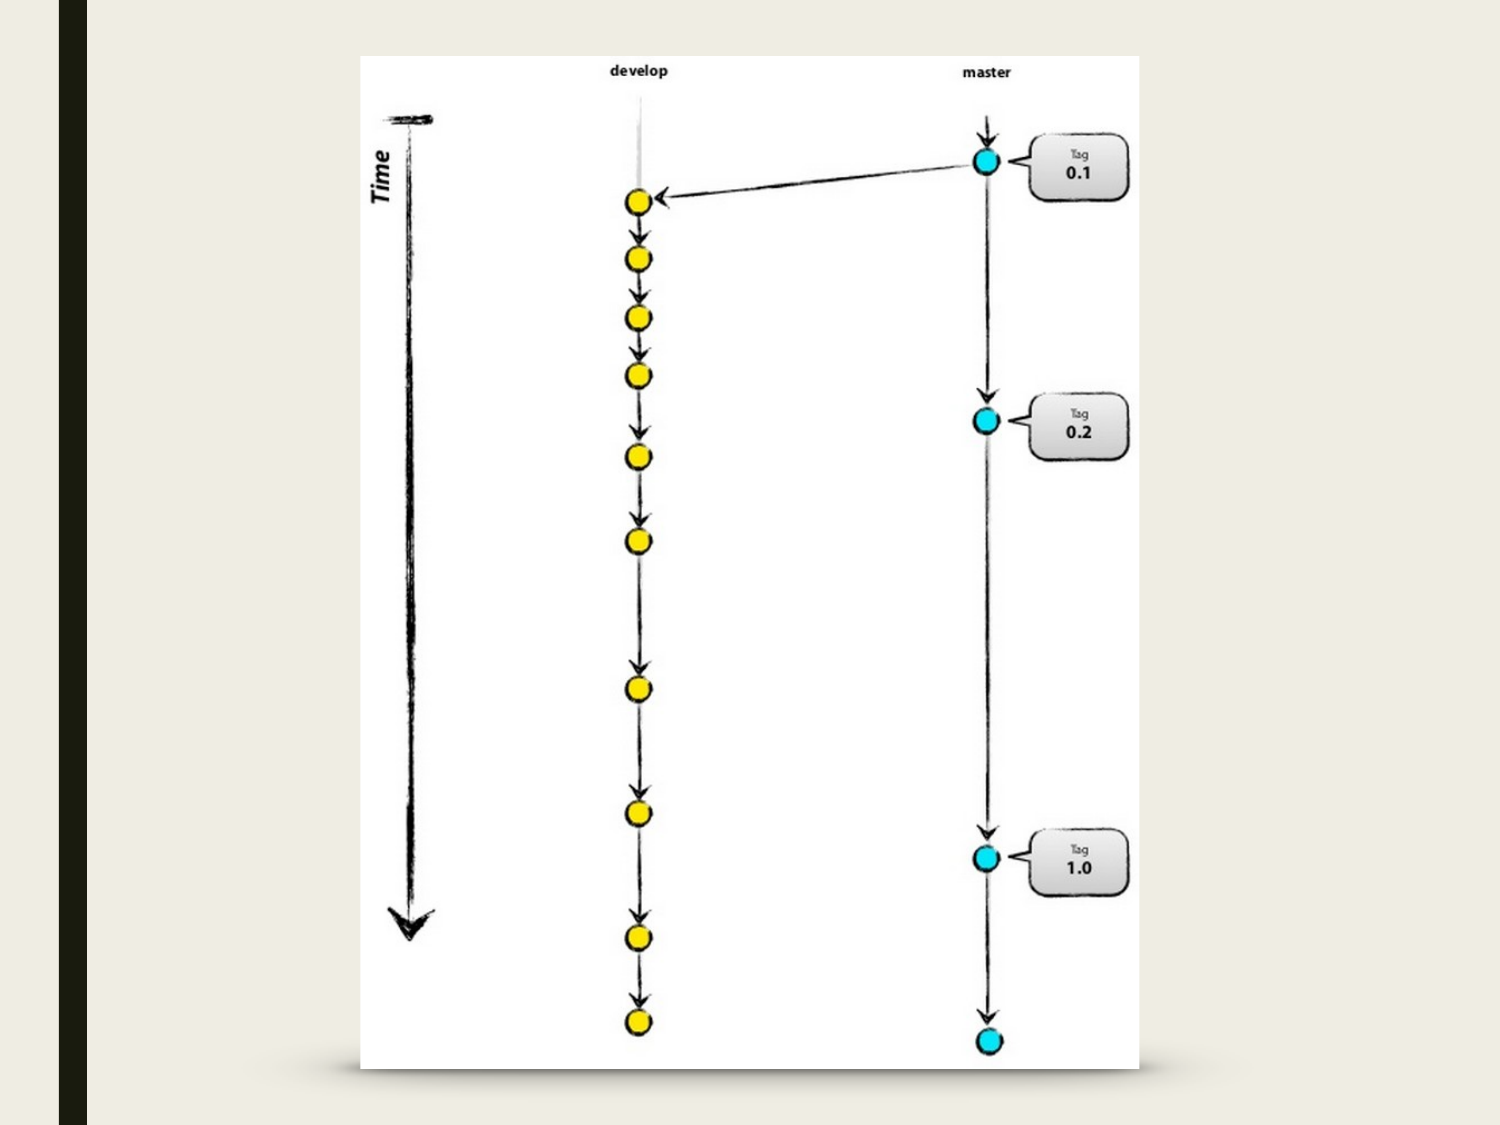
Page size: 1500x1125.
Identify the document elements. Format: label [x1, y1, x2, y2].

text_box [111, 56, 1389, 1125]
